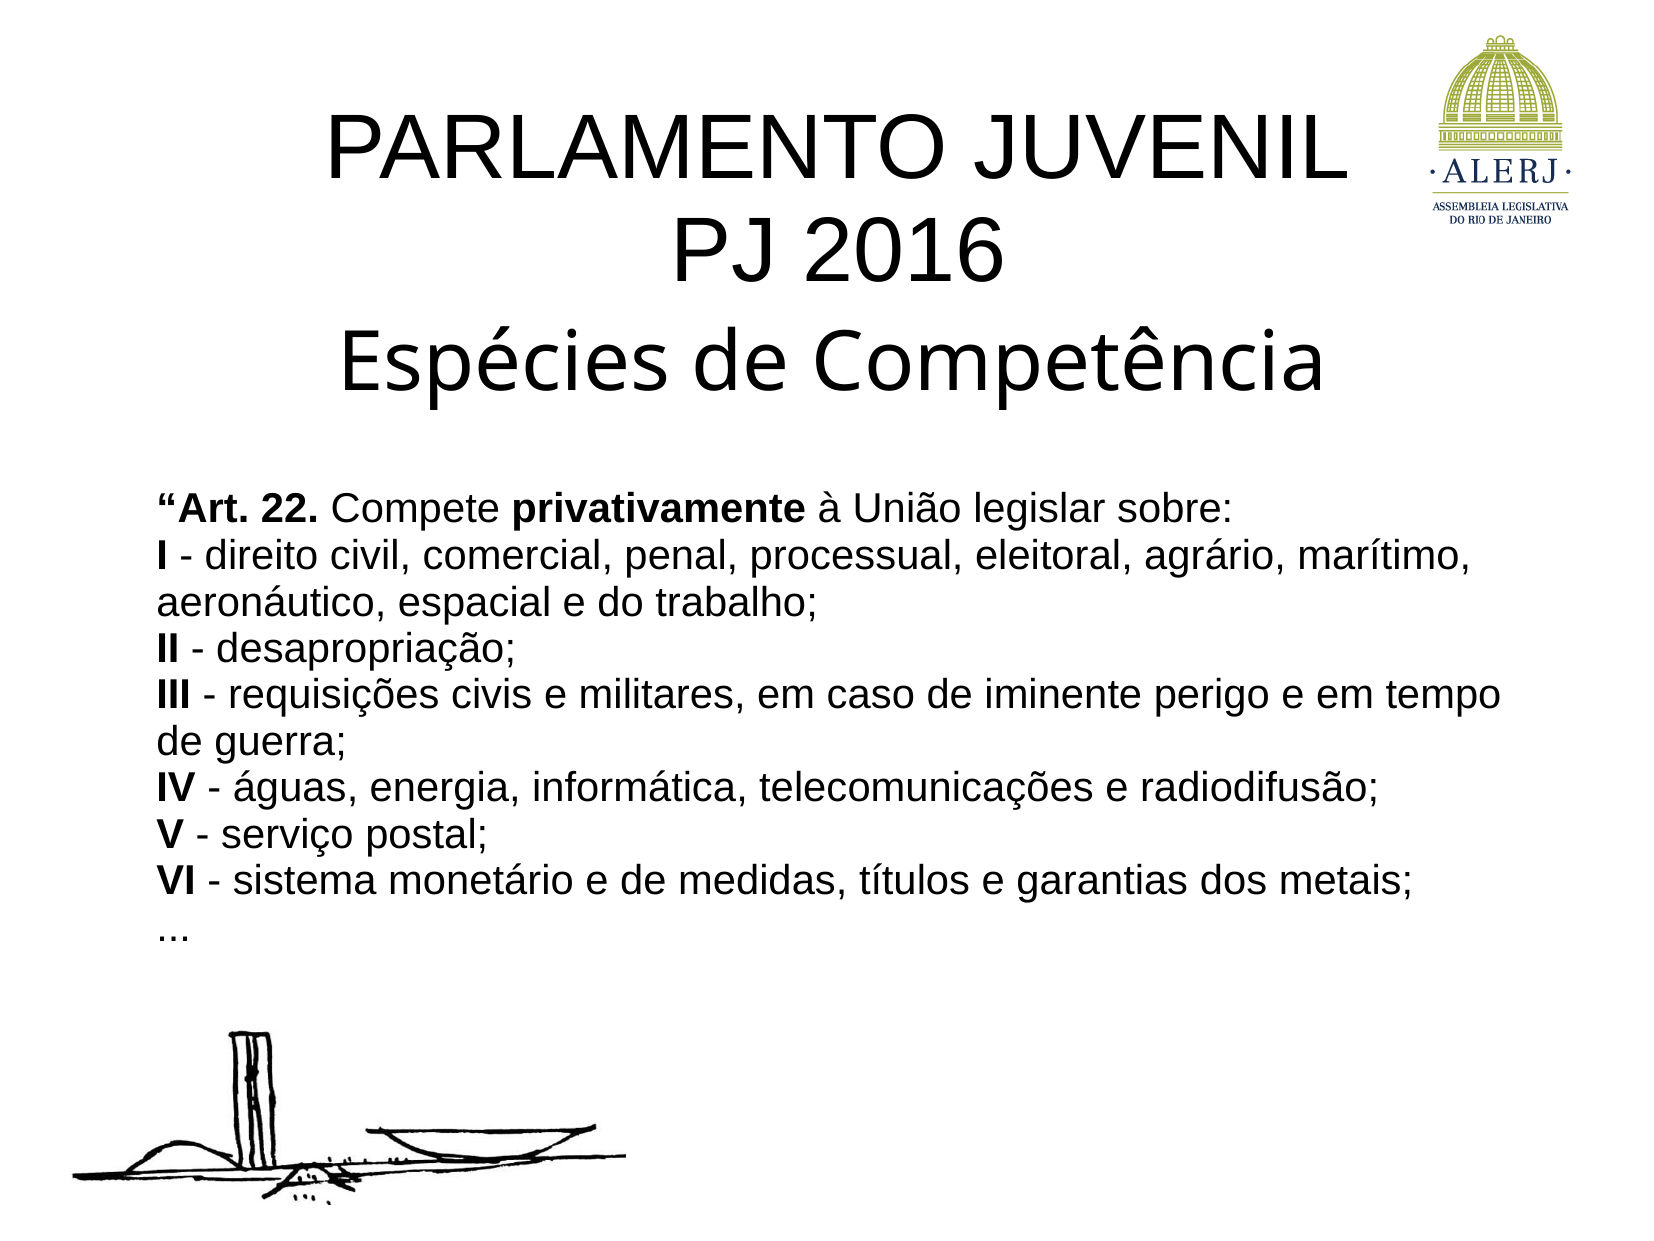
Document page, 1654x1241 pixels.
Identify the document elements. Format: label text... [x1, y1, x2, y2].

text_box “Art. 22. Compete privativamente à União legislar sobre: I - direito civil, comercial, penal, processual, eleitoral, agrário, marítimo, aeronáutico, espacial e do trabalho; II - desapropriação; III - requisições civis e militares, em caso de iminente perigo e em tempo de guerra; IV - águas, energia, informática, telecomunicações e radiodifusão; V - serviço postal; VI - sistema monetário e de medidas, títulos e garantias dos metais; ... [141, 477, 1571, 1004]
text_box Espécies de Competência [94, 301, 1571, 415]
picture [1358, 23, 1642, 235]
title PARLAMENTO JUVENIL PJ 2016 [70, 94, 1607, 302]
picture [70, 1027, 626, 1205]
